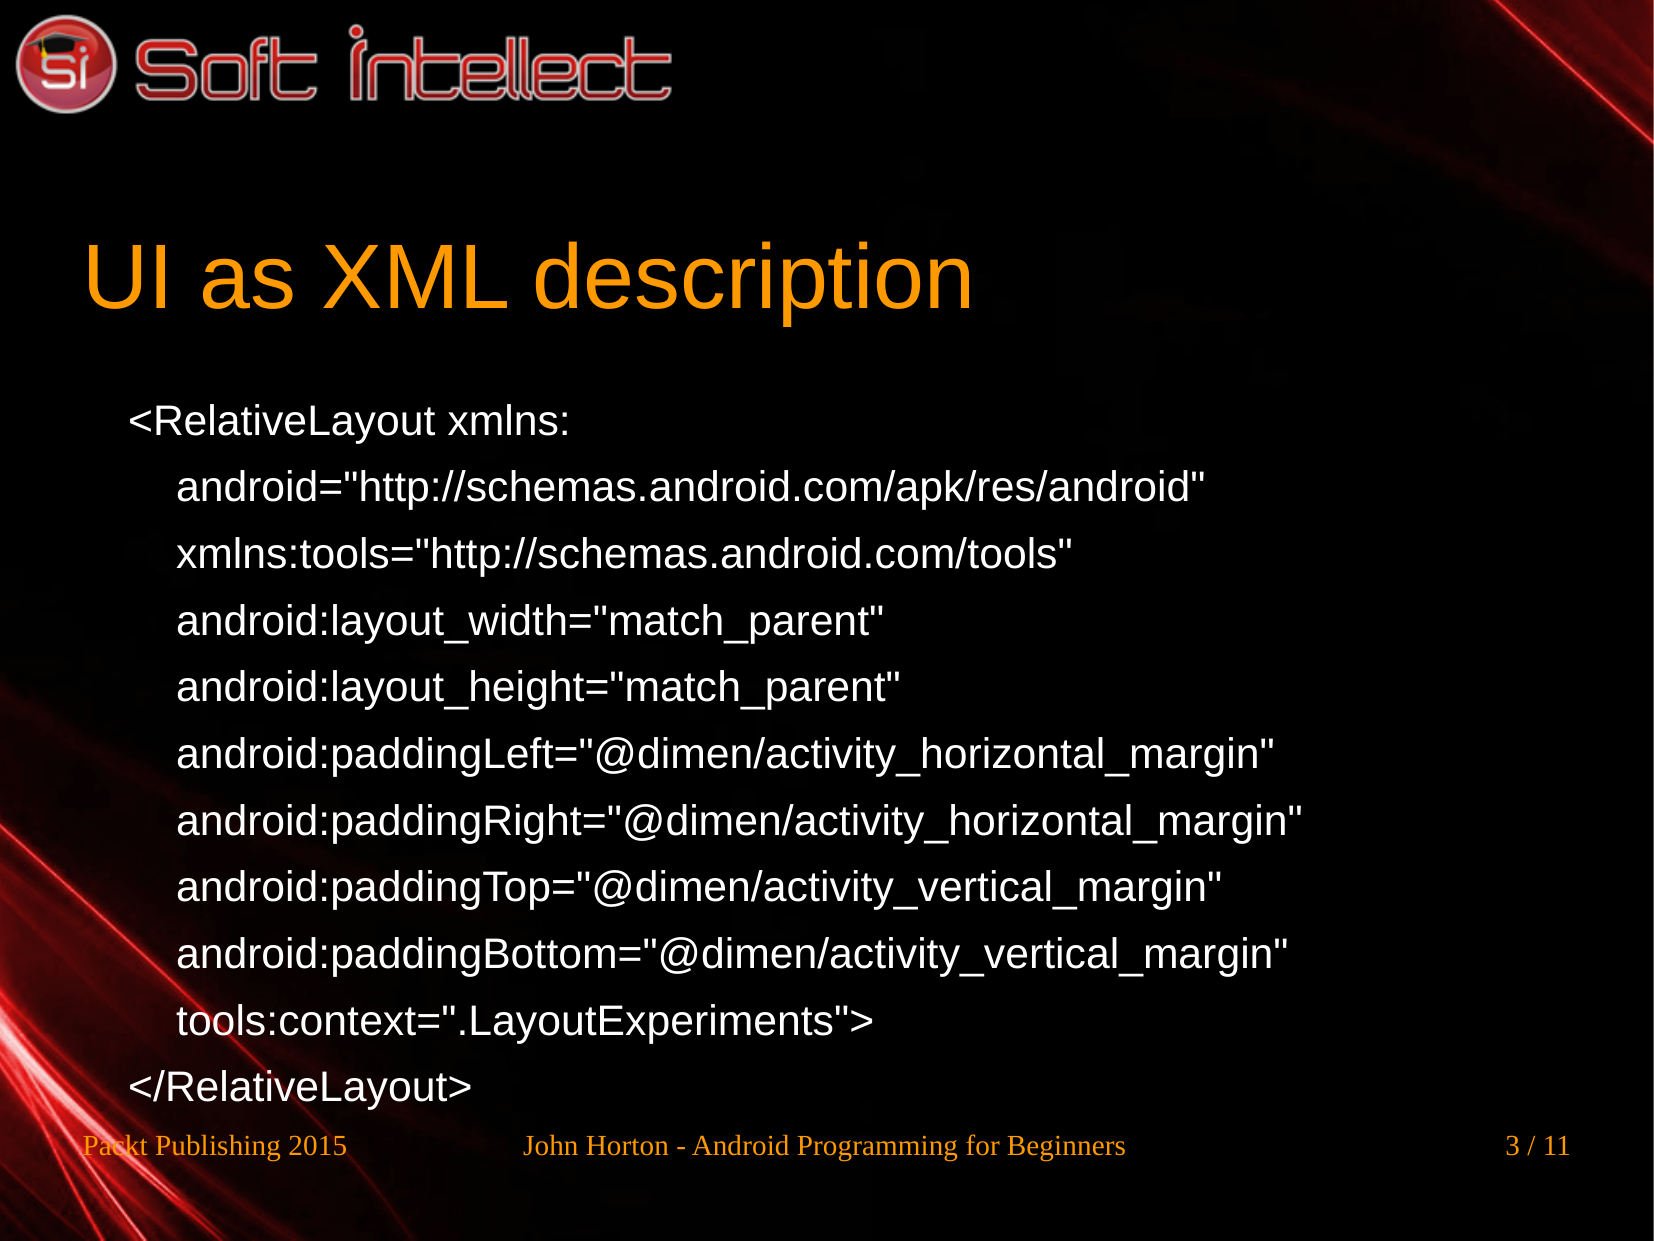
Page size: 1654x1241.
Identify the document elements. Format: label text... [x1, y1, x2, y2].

list <RelativeLayout xmlns: android="http://schemas.android.com/apk/res/android" xmlns:tools="http://schemas.android.com/tools" android:layout_width="match_parent" android:layout_height="match_parent" android:paddingLeft="@dimen/activity_horizontal_margin" android:paddingRight="@dimen/activity_horizontal_margin" android:paddingTop="@dimen/activity_vertical_margin" android:paddingBottom="@dimen/activity_vertical_margin" tools:context=".LayoutExperiments"> </RelativeLayout> [82, 396, 1571, 1116]
title UI as XML description [82, 173, 1571, 381]
picture [0, 0, 1654, 1241]
